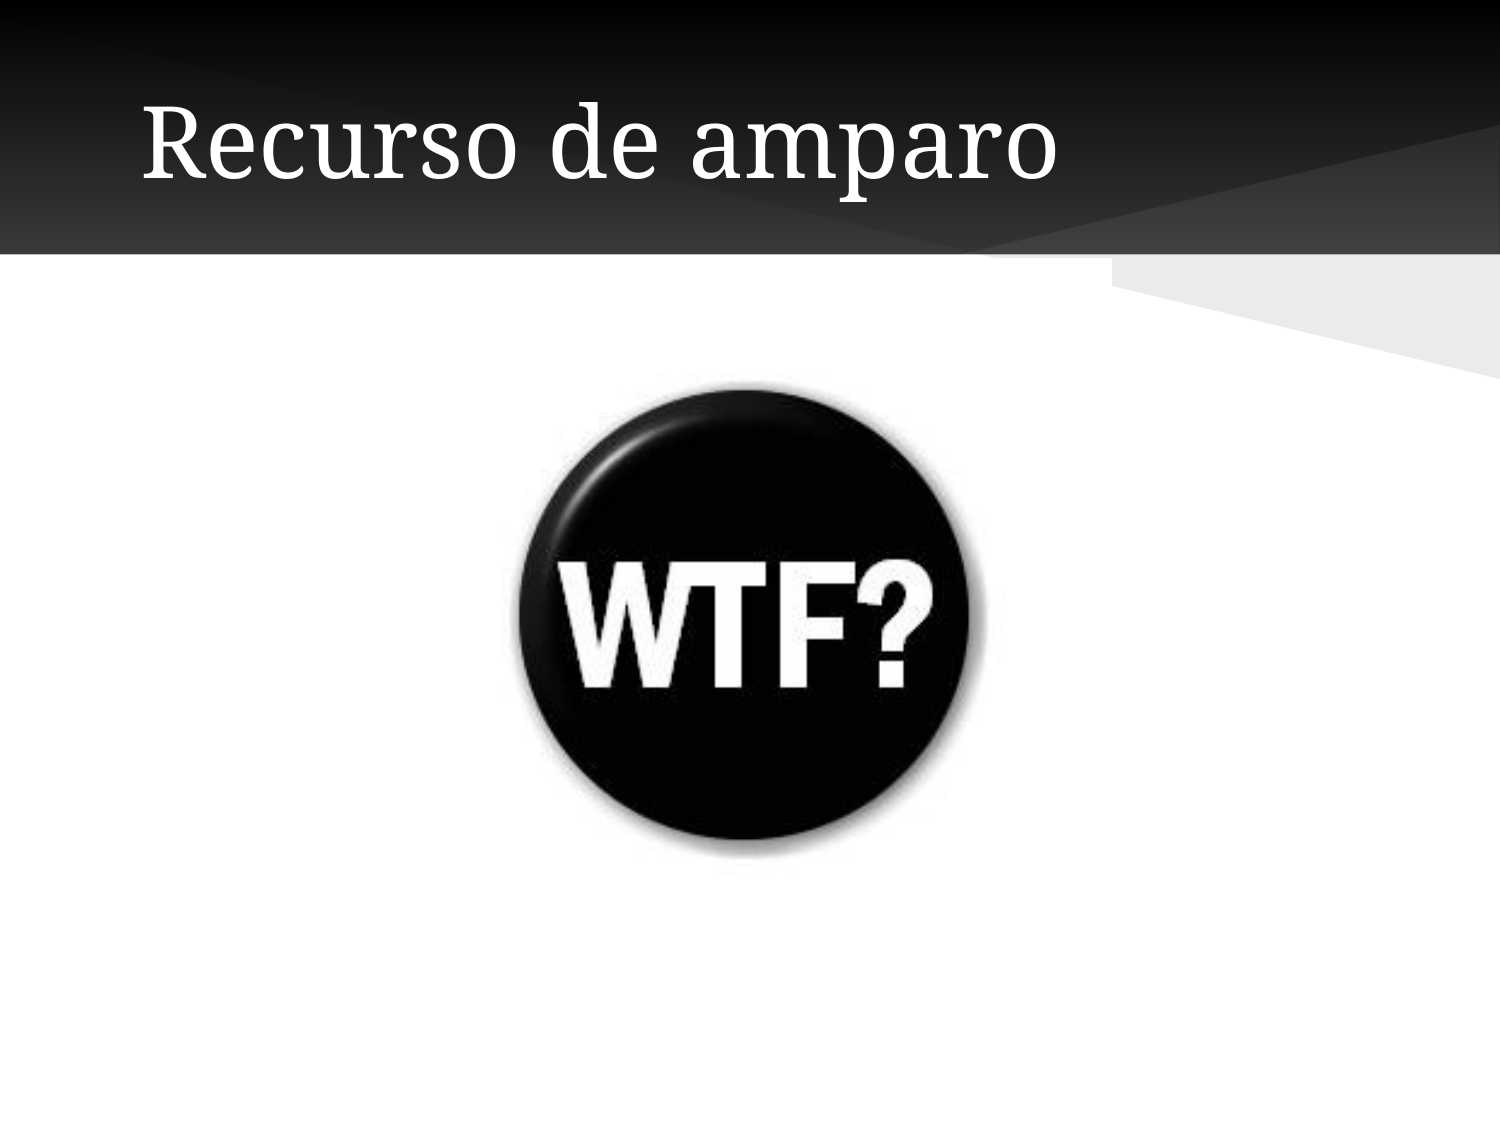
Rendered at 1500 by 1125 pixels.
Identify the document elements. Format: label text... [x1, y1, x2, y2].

title Recurso de amparo [75, 45, 1425, 233]
text_box [387, 258, 1112, 983]
